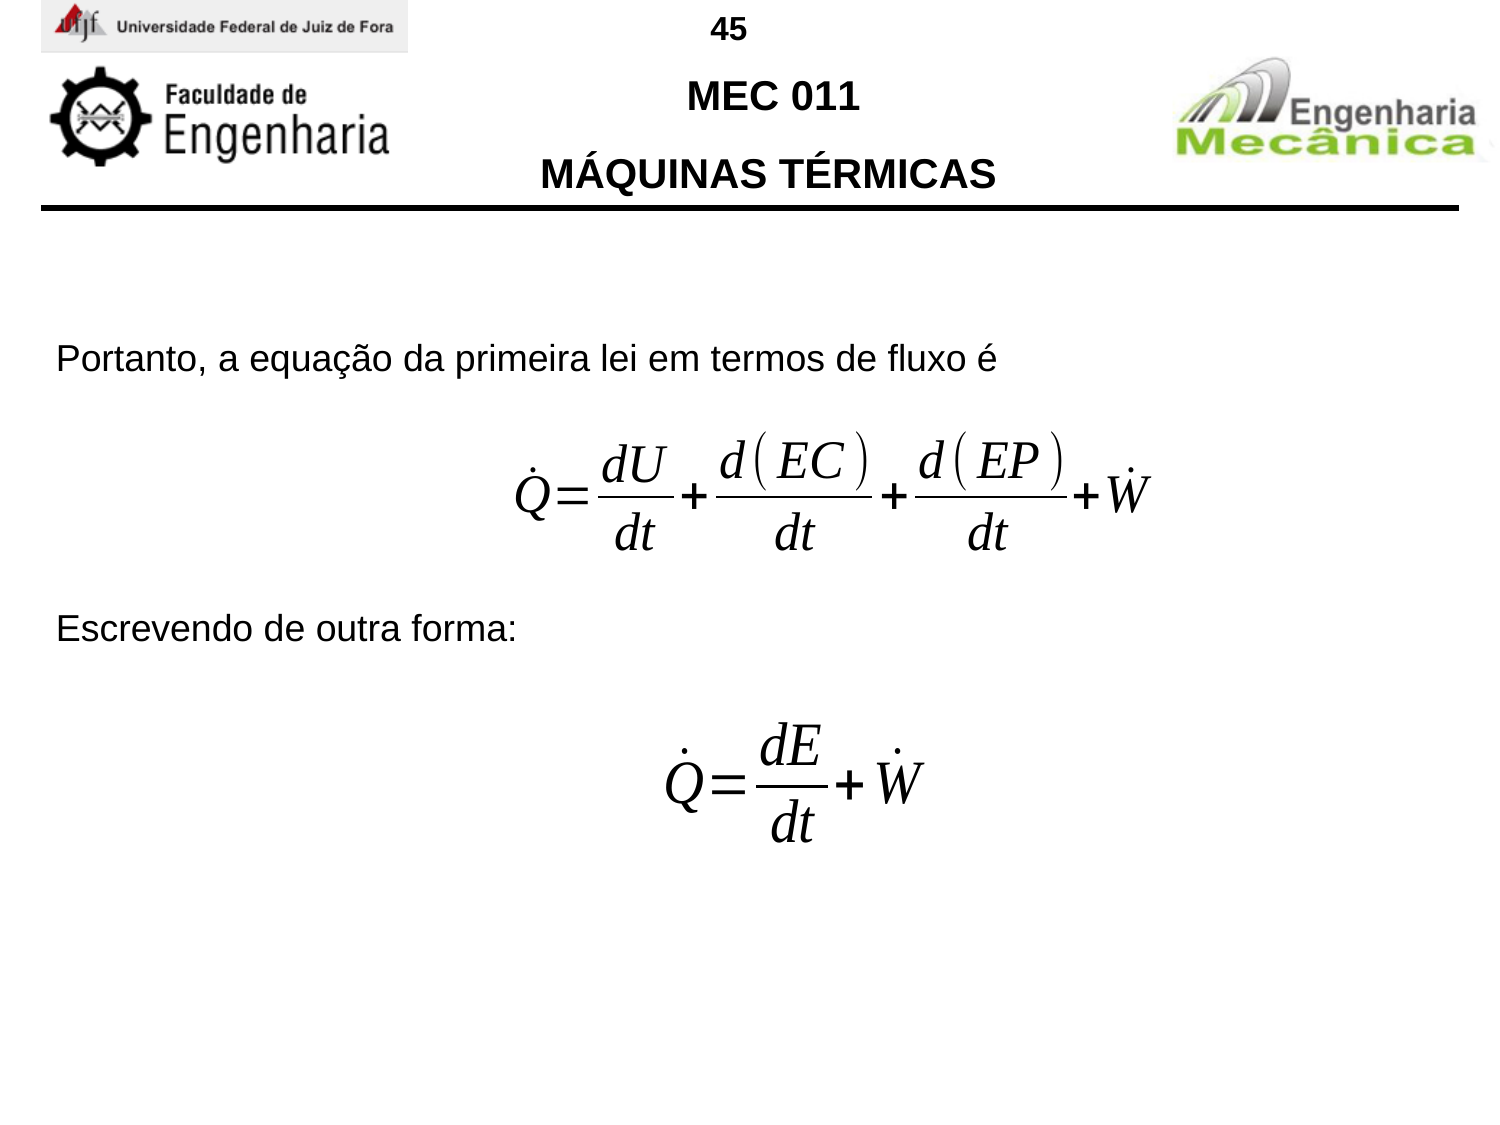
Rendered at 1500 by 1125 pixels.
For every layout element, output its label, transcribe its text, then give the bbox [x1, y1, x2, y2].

chart [500, 427, 1173, 563]
picture [1151, 54, 1500, 167]
picture [41, 0, 408, 174]
chart [649, 711, 946, 858]
text_box Portanto, a equação da primeira lei em termos de fluxo é Escrevendo de outra forma: [41, 326, 1459, 657]
